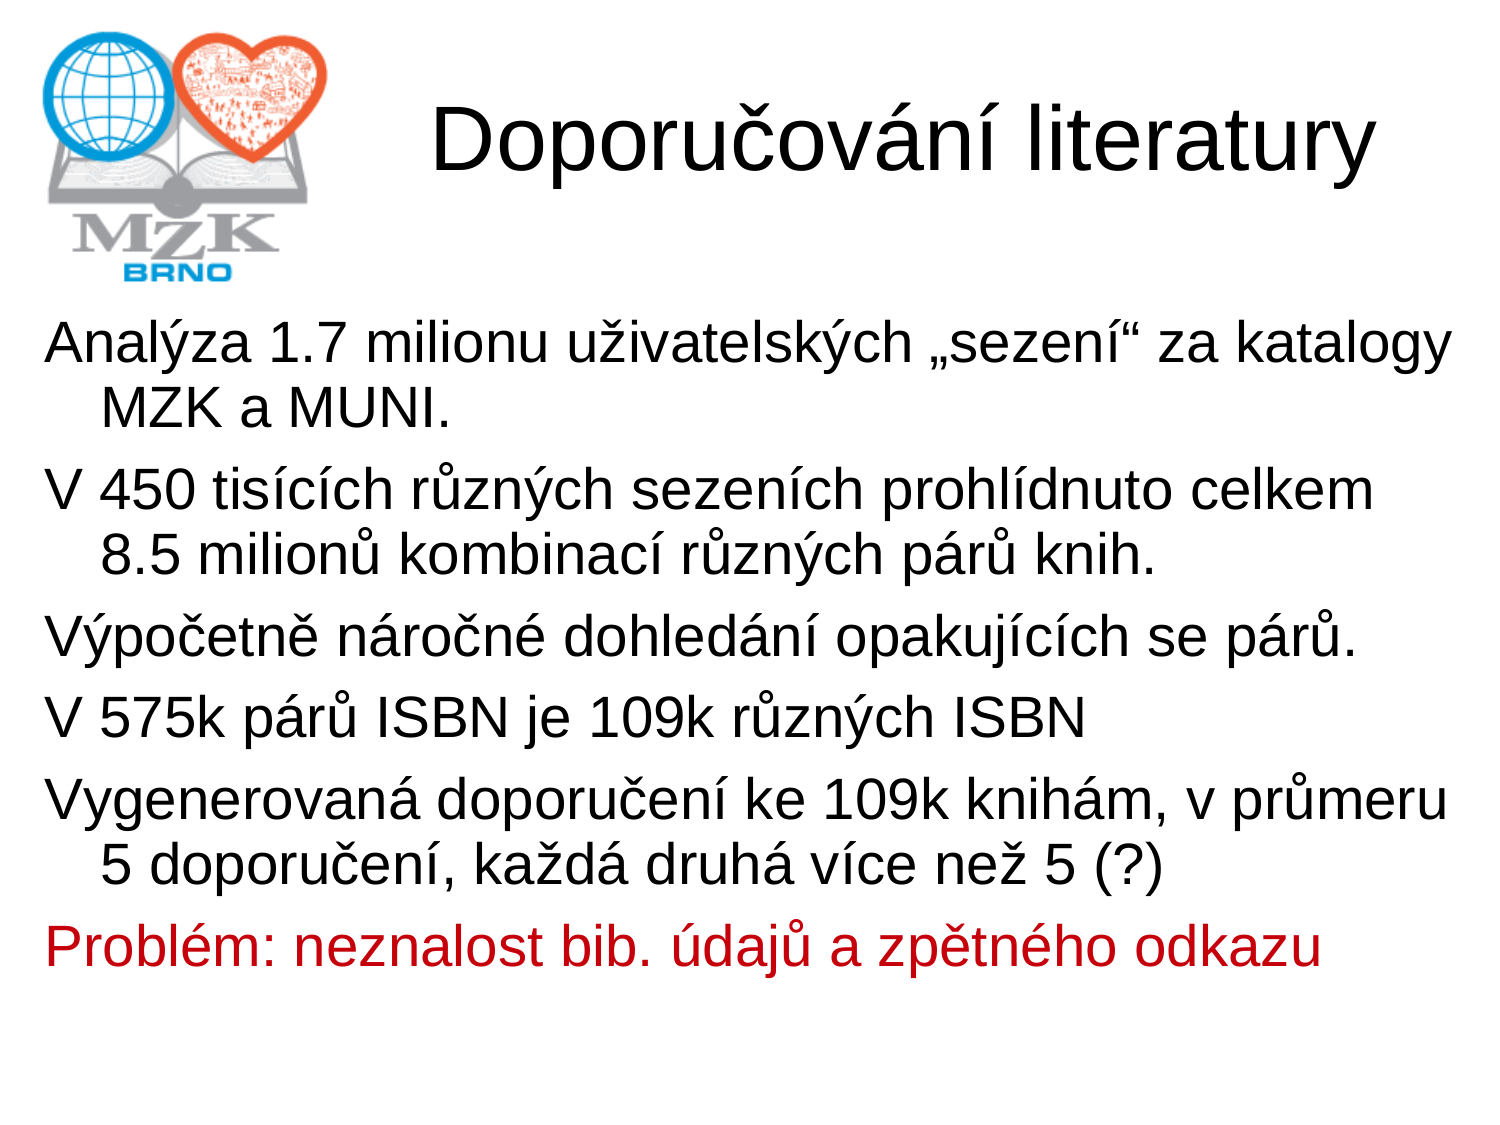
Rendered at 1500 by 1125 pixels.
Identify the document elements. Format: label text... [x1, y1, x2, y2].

picture [29, 18, 339, 288]
title Doporučování literatury [383, 20, 1426, 257]
list Analýza 1.7 milionu uživatelských „sezení“ za katalogy MZK a MUNI. V 450 tisících různých sezeních prohlídnuto celkem 8.5 milionů kombinací různých párů knih. Výpočetně náročné dohledání opakujících se párů. V 575k párů ISBN je 109k různých ISBN Vygenerovaná doporučení ke 109k knihám, v průmeru 5 doporučení, každá druhá více než 5 (?) Problém: neznalost bib. údajů a zpětného odkazu [29, 302, 1477, 1069]
